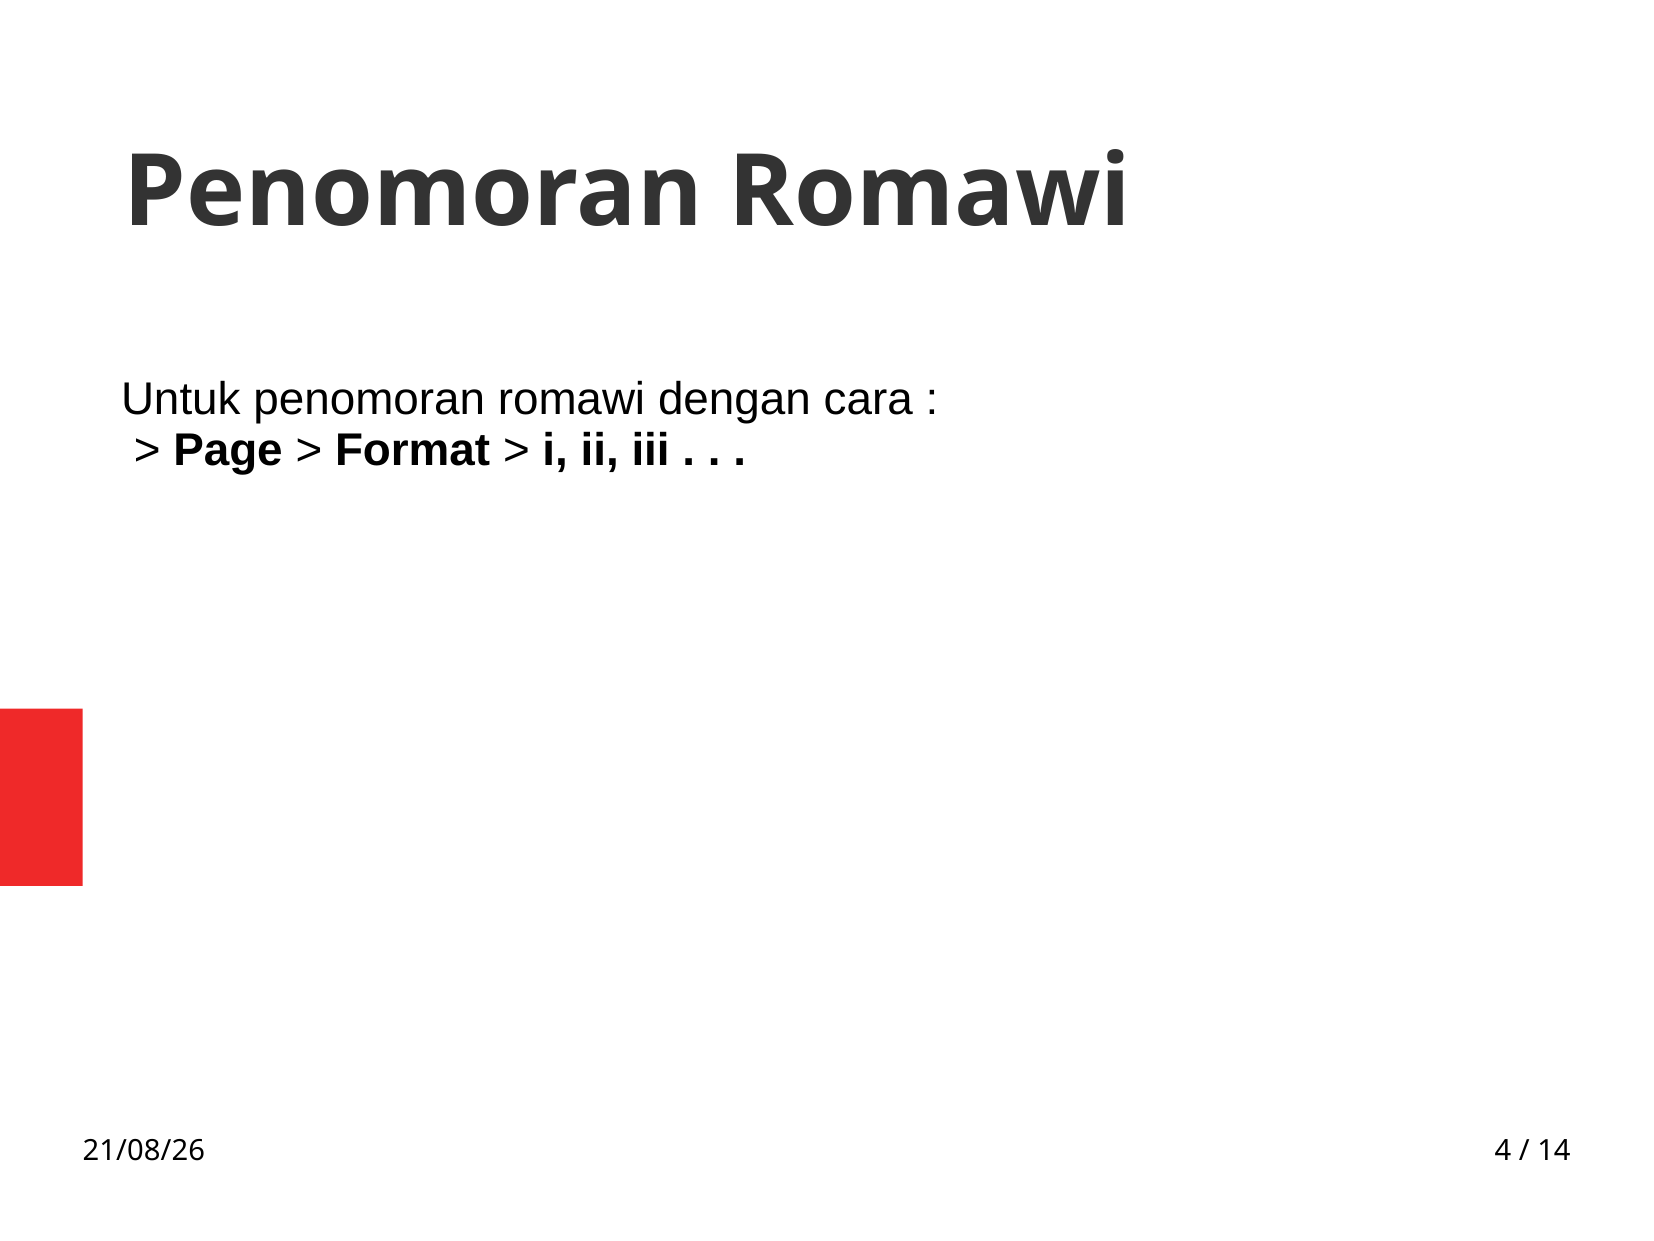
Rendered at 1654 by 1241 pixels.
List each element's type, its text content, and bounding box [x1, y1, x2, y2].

title Penomoran Romawi [124, 106, 1542, 267]
text_box Untuk penomoran romawi dengan cara : > Page > Format > i, ii, iii . . . [106, 365, 1496, 484]
